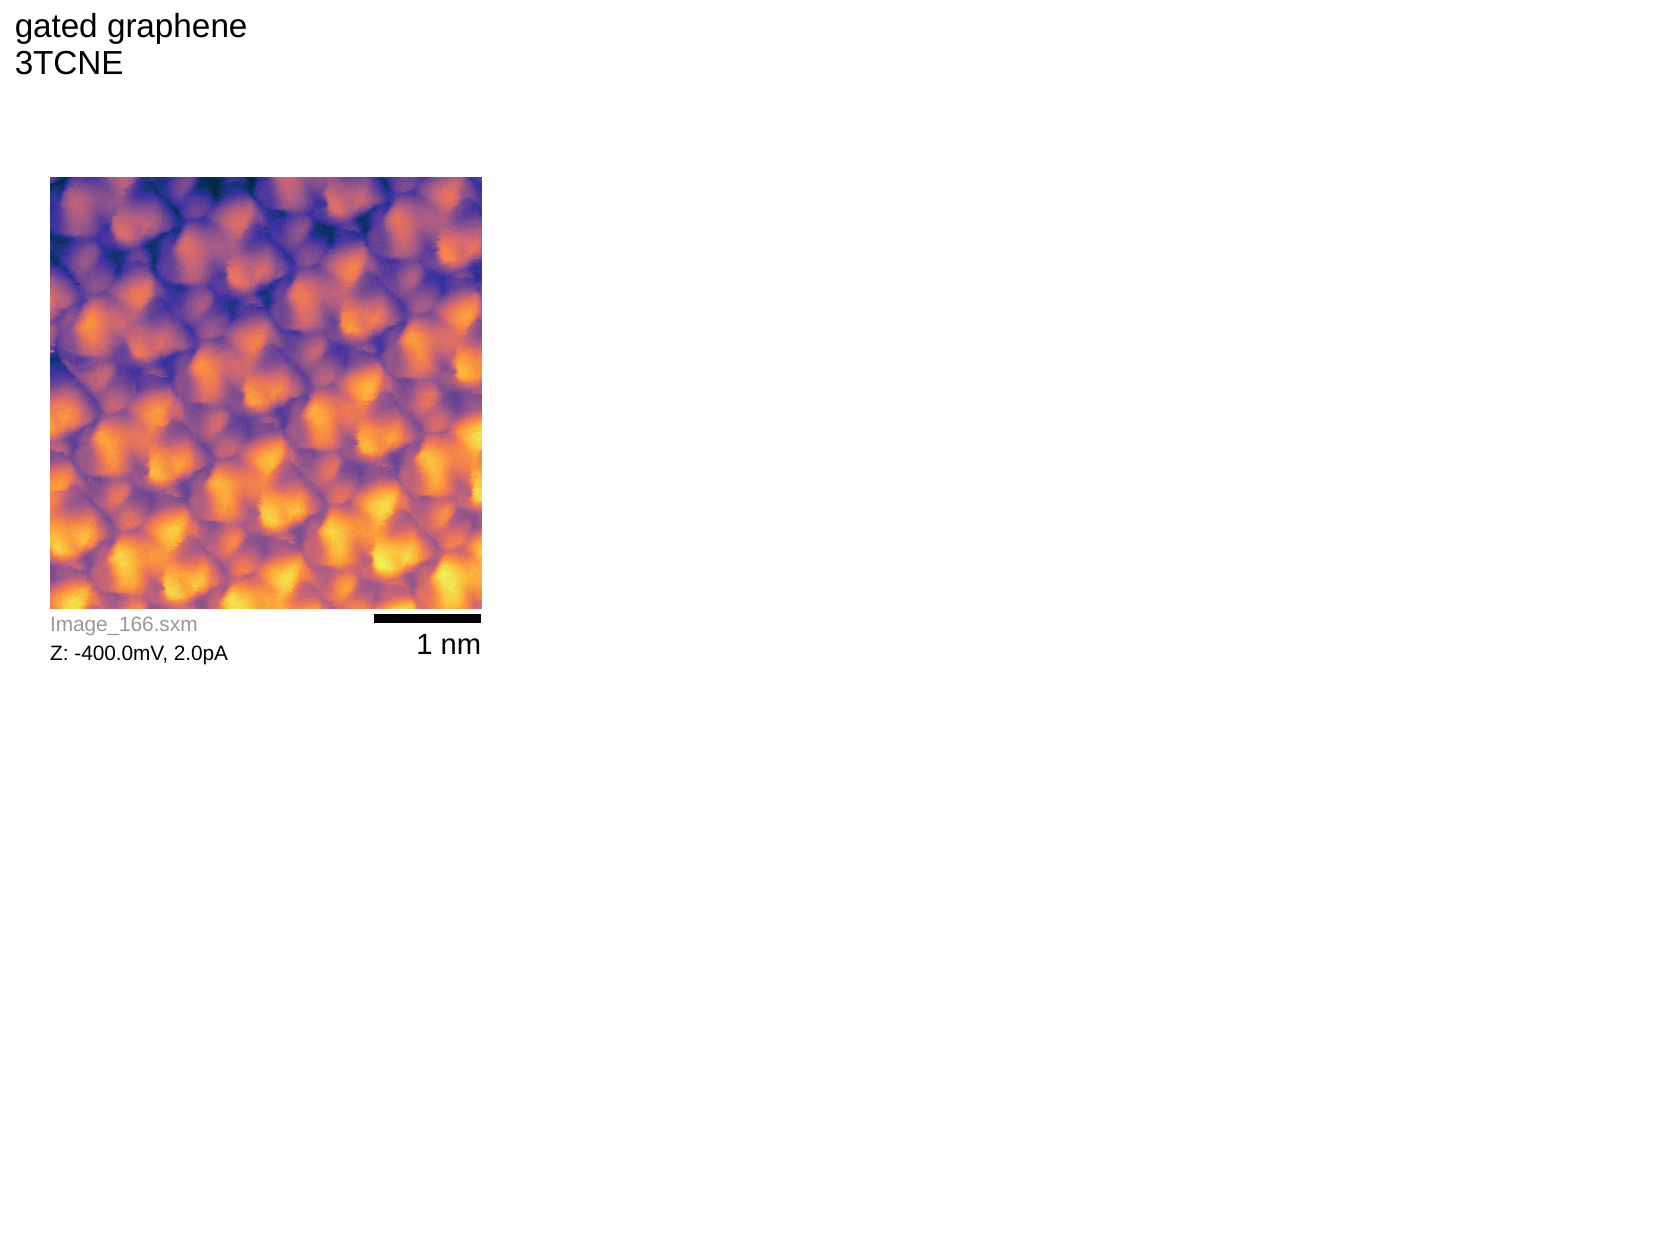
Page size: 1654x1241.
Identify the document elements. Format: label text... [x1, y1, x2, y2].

text_box Z: -400.0mV, 2.0pA [50, 641, 266, 665]
text_box gated graphene 3TCNE [0, 0, 1654, 163]
text_box Image_166.sxm [50, 612, 482, 637]
text_box 1 nm [265, 628, 482, 662]
picture [50, 177, 482, 609]
